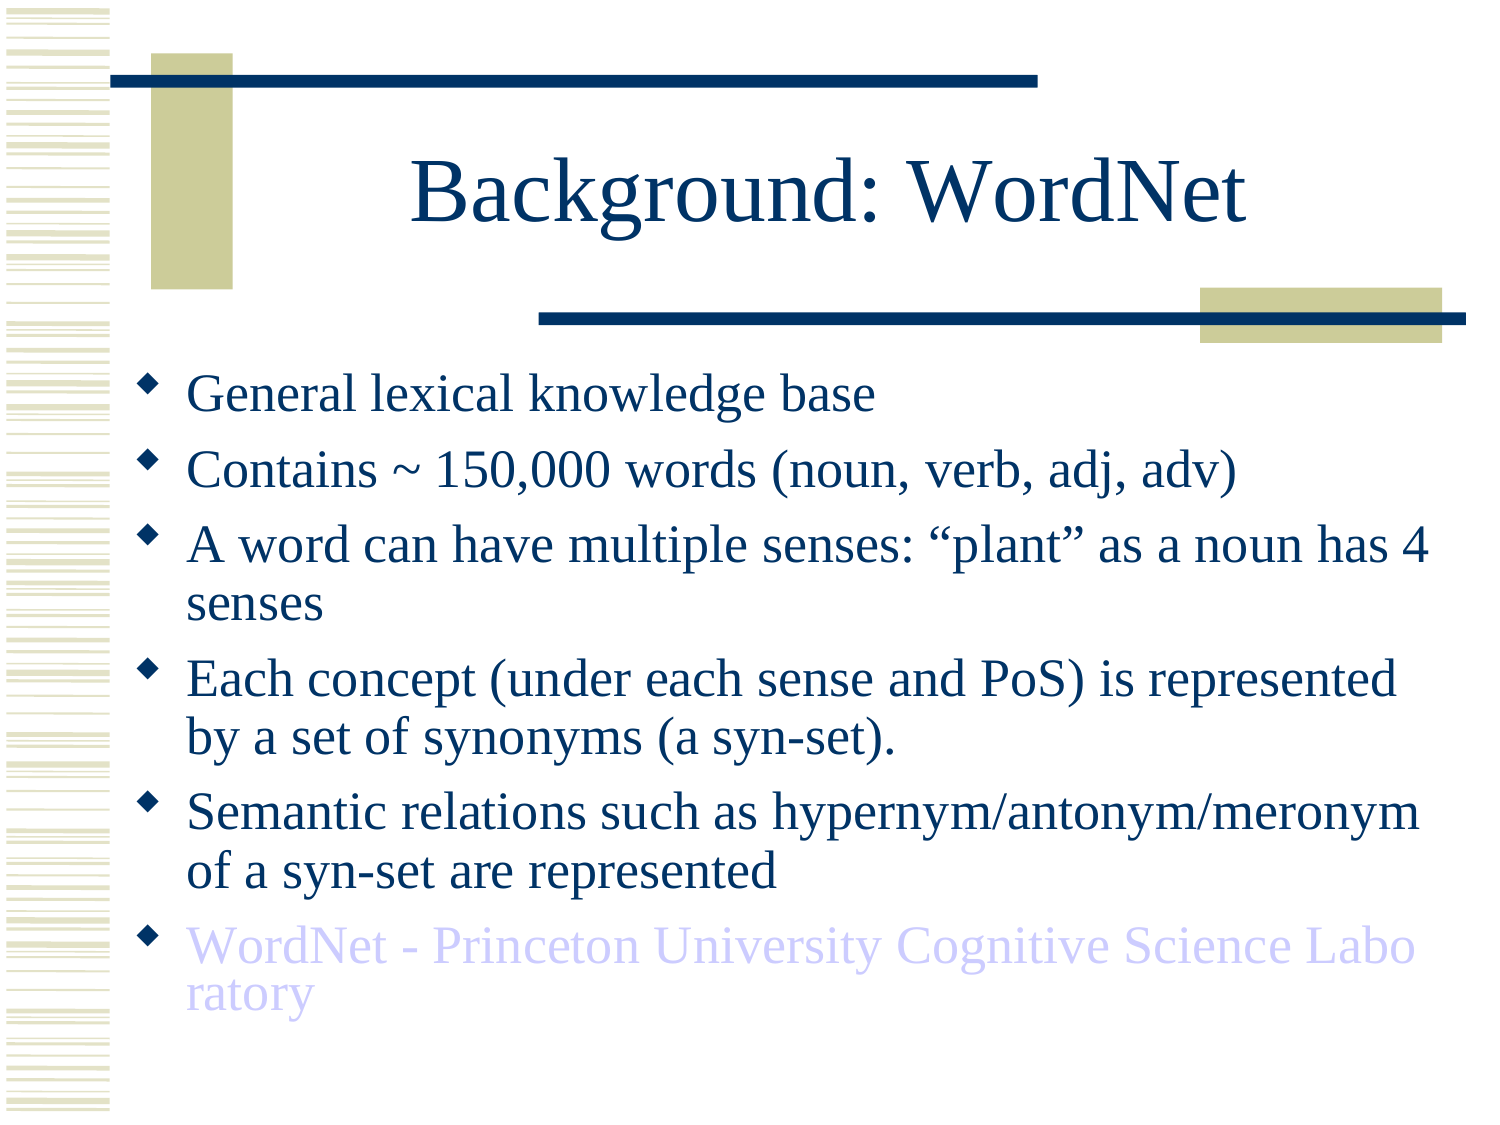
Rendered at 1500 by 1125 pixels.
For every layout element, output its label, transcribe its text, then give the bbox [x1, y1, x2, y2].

list General lexical knowledge base Contains ~ 150,000 words (noun, verb, adj, adv) A word can have multiple senses: “plant” as a noun has 4 senses Each concept (under each sense and PoS) is represented by a set of synonyms (a syn-set). Semantic relations such as hypernym/antonym/meronym of a syn-set are represented WordNet - Princeton University Cognitive Science Laboratory [132, 363, 1437, 1056]
title Background: WordNet [224, 86, 1434, 301]
